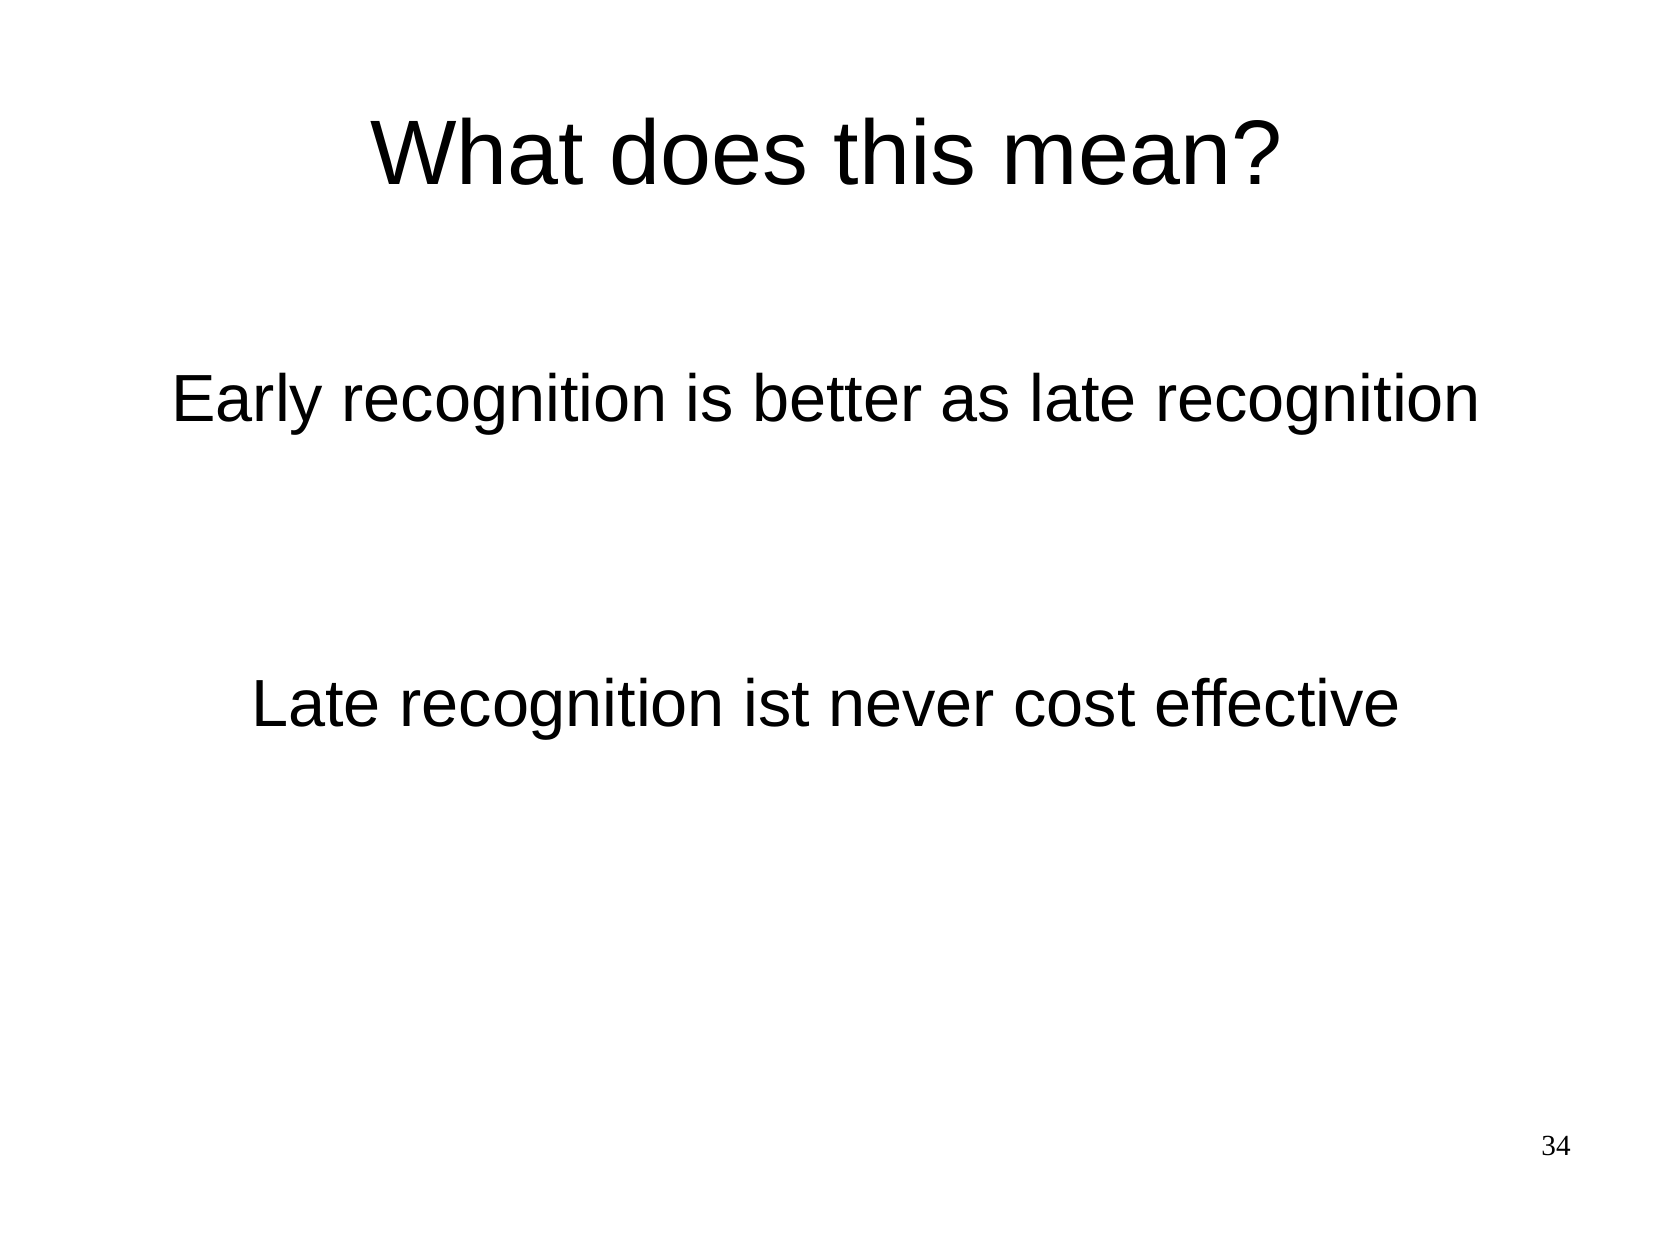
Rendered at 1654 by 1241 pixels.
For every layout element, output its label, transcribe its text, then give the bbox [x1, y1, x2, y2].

title What does this mean? [82, 49, 1571, 257]
list Early recognition is better as late recognition [82, 361, 1571, 665]
list Late recognition ist never cost effective [82, 665, 1571, 1009]
